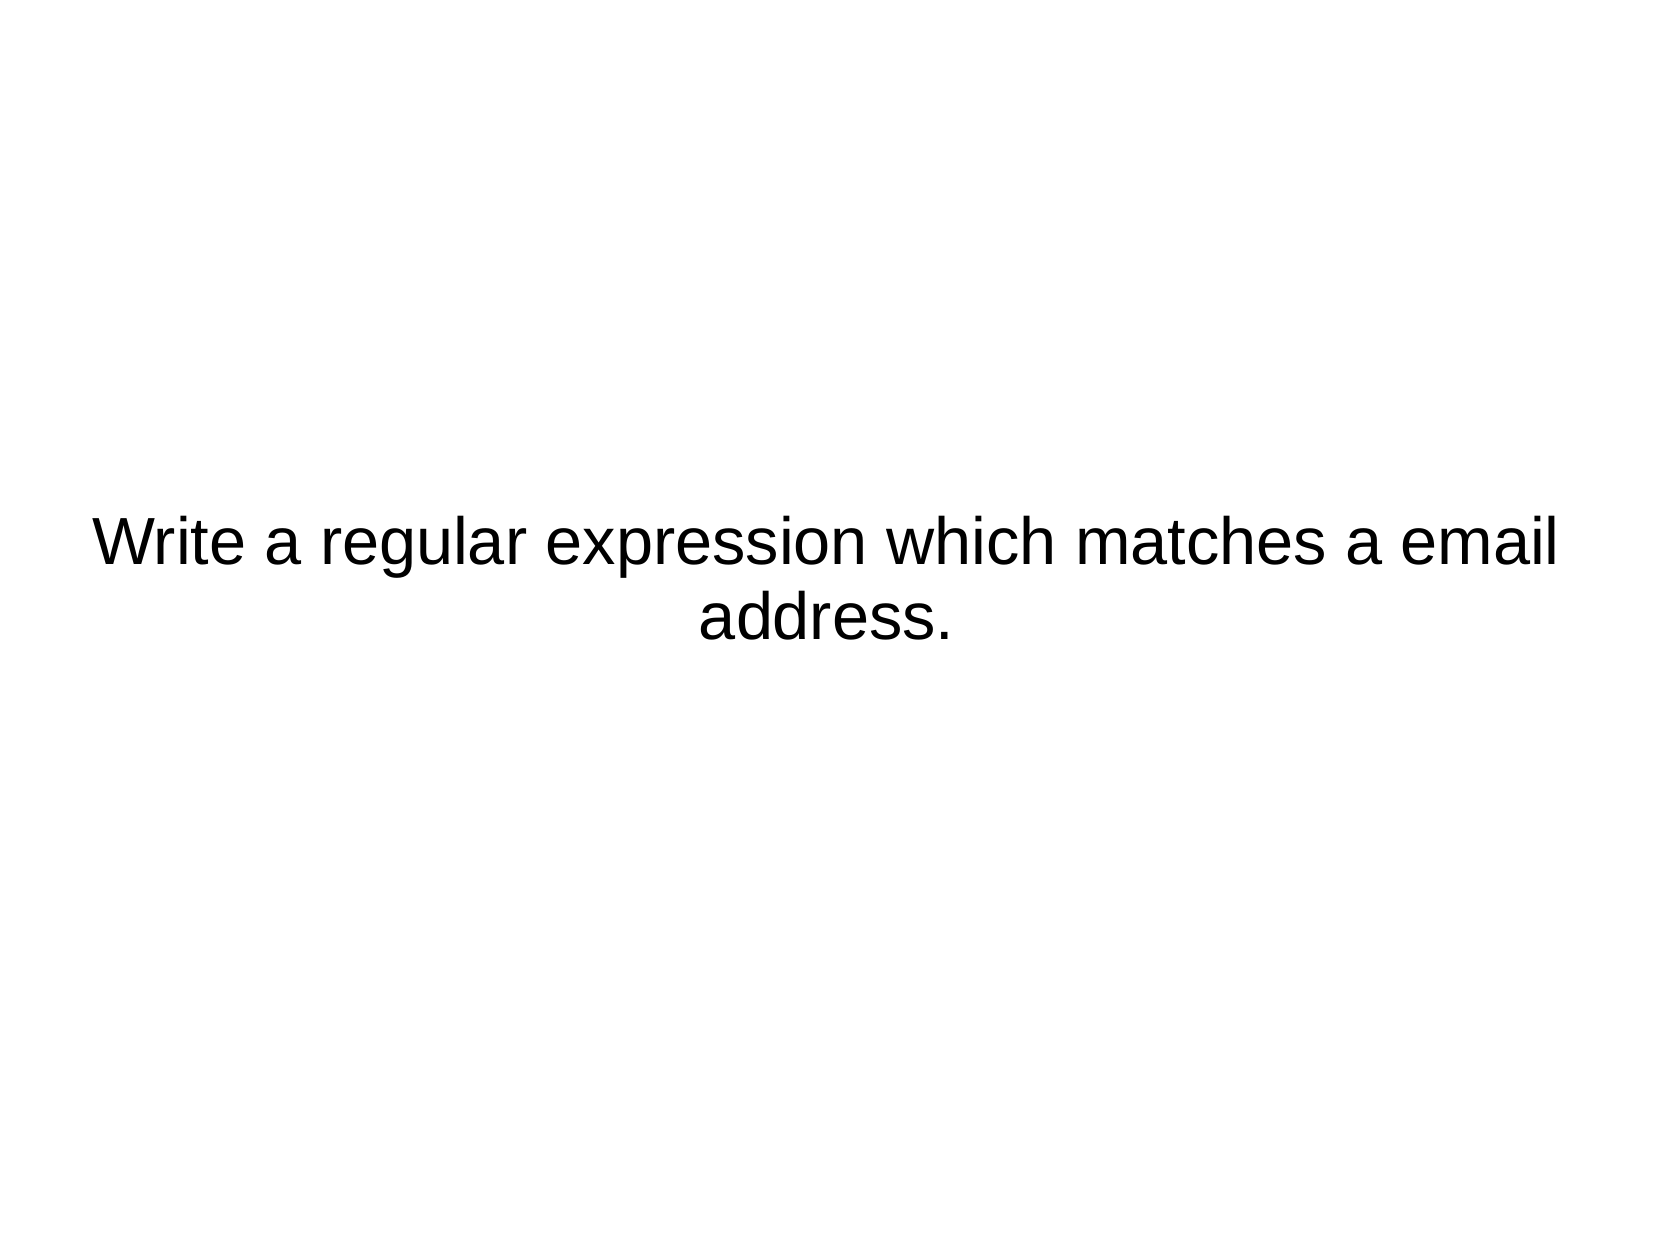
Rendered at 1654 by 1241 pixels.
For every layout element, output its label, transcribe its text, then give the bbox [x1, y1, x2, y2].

subtitle Write a regular expression which matches a email address. [82, 56, 1571, 1102]
